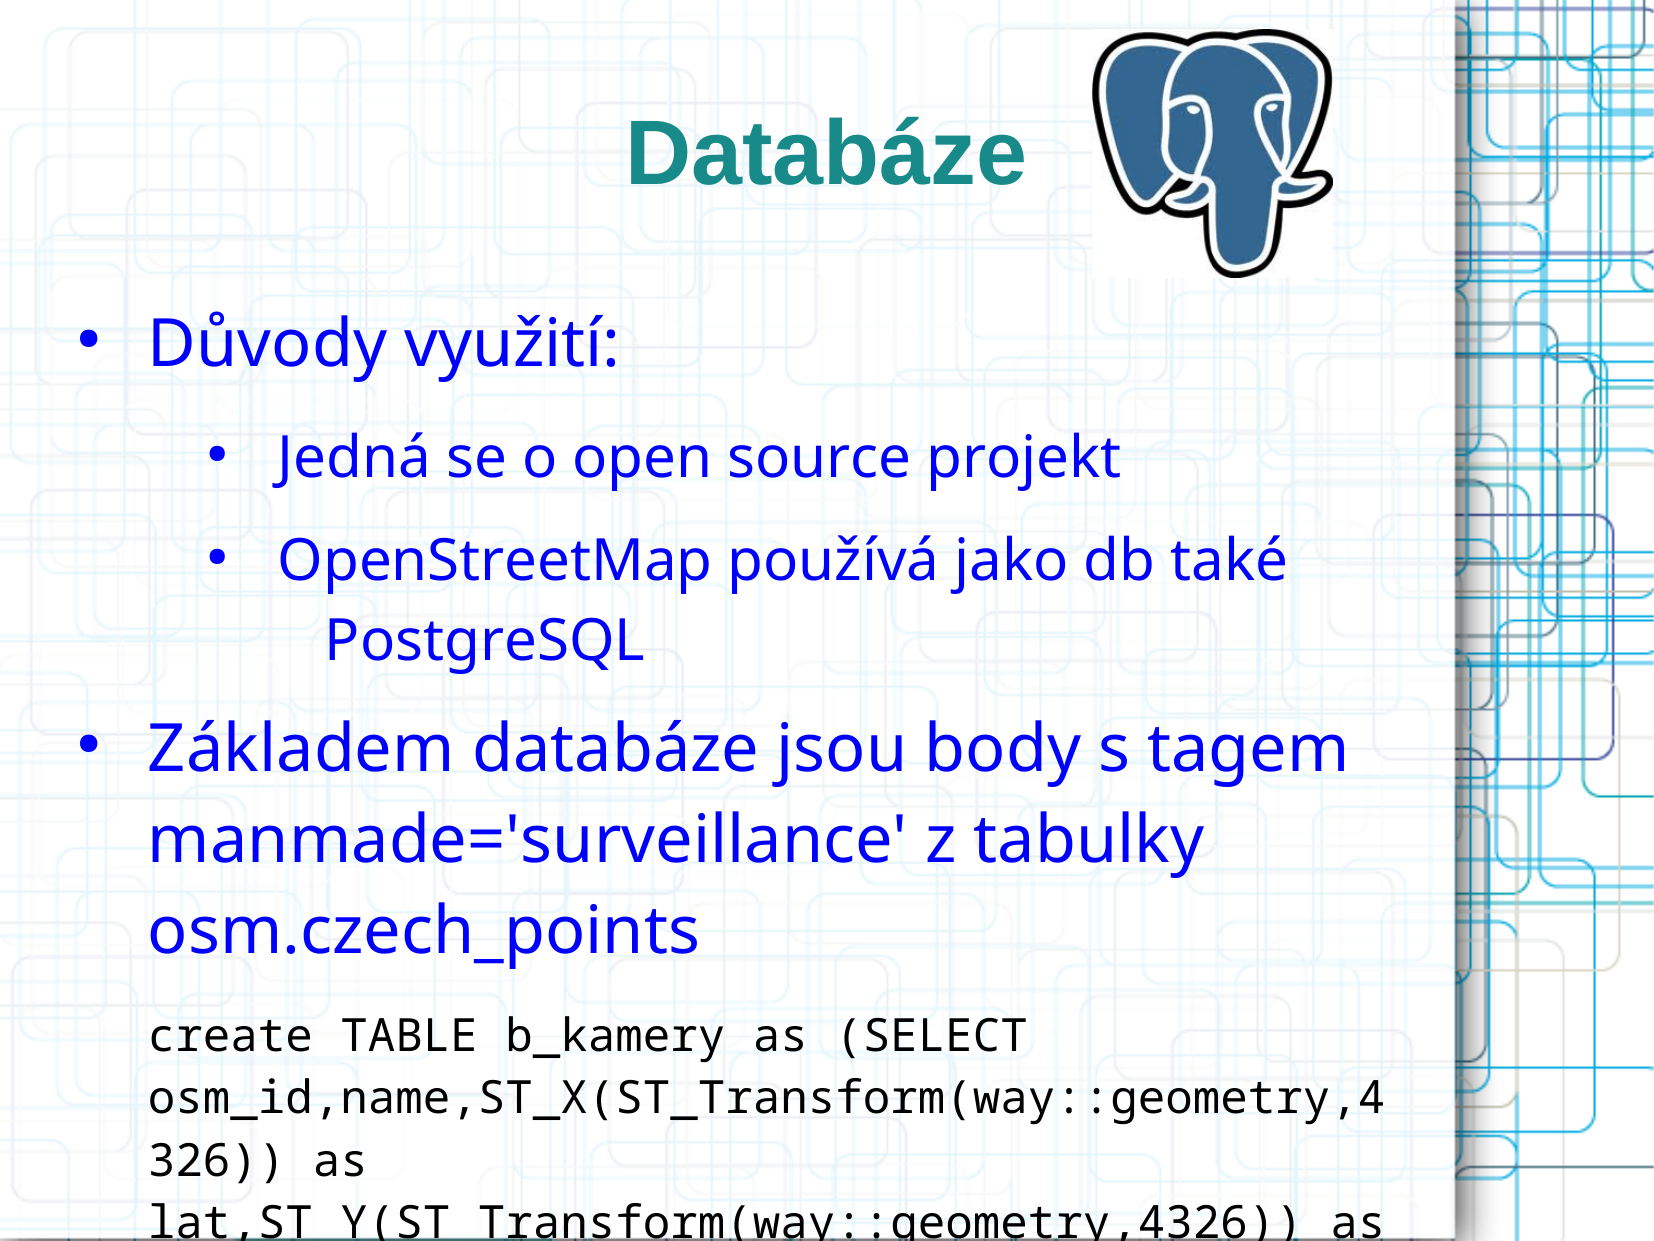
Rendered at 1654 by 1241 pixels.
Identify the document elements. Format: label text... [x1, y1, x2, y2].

title Databáze [1333, 56, 1571, 250]
list Důvody využití: Jedná se o open source projekt OpenStreetMap používá jako db také PostgreSQL Základem databáze jsou body s tagem manmade='surveillance' z tabulky osm.czech_points create TABLE b_kamery as (SELECT osm_id,name,ST_X(ST_Transform(way::geometry,4326)) as lat,ST_Y(ST_Transform(way::geometry,4326)) as lon from osm.czech_point where man_made='surveillance'); [76, 295, 1388, 1241]
title Databáze [82, 56, 1092, 250]
picture [0, 0, 1654, 1241]
